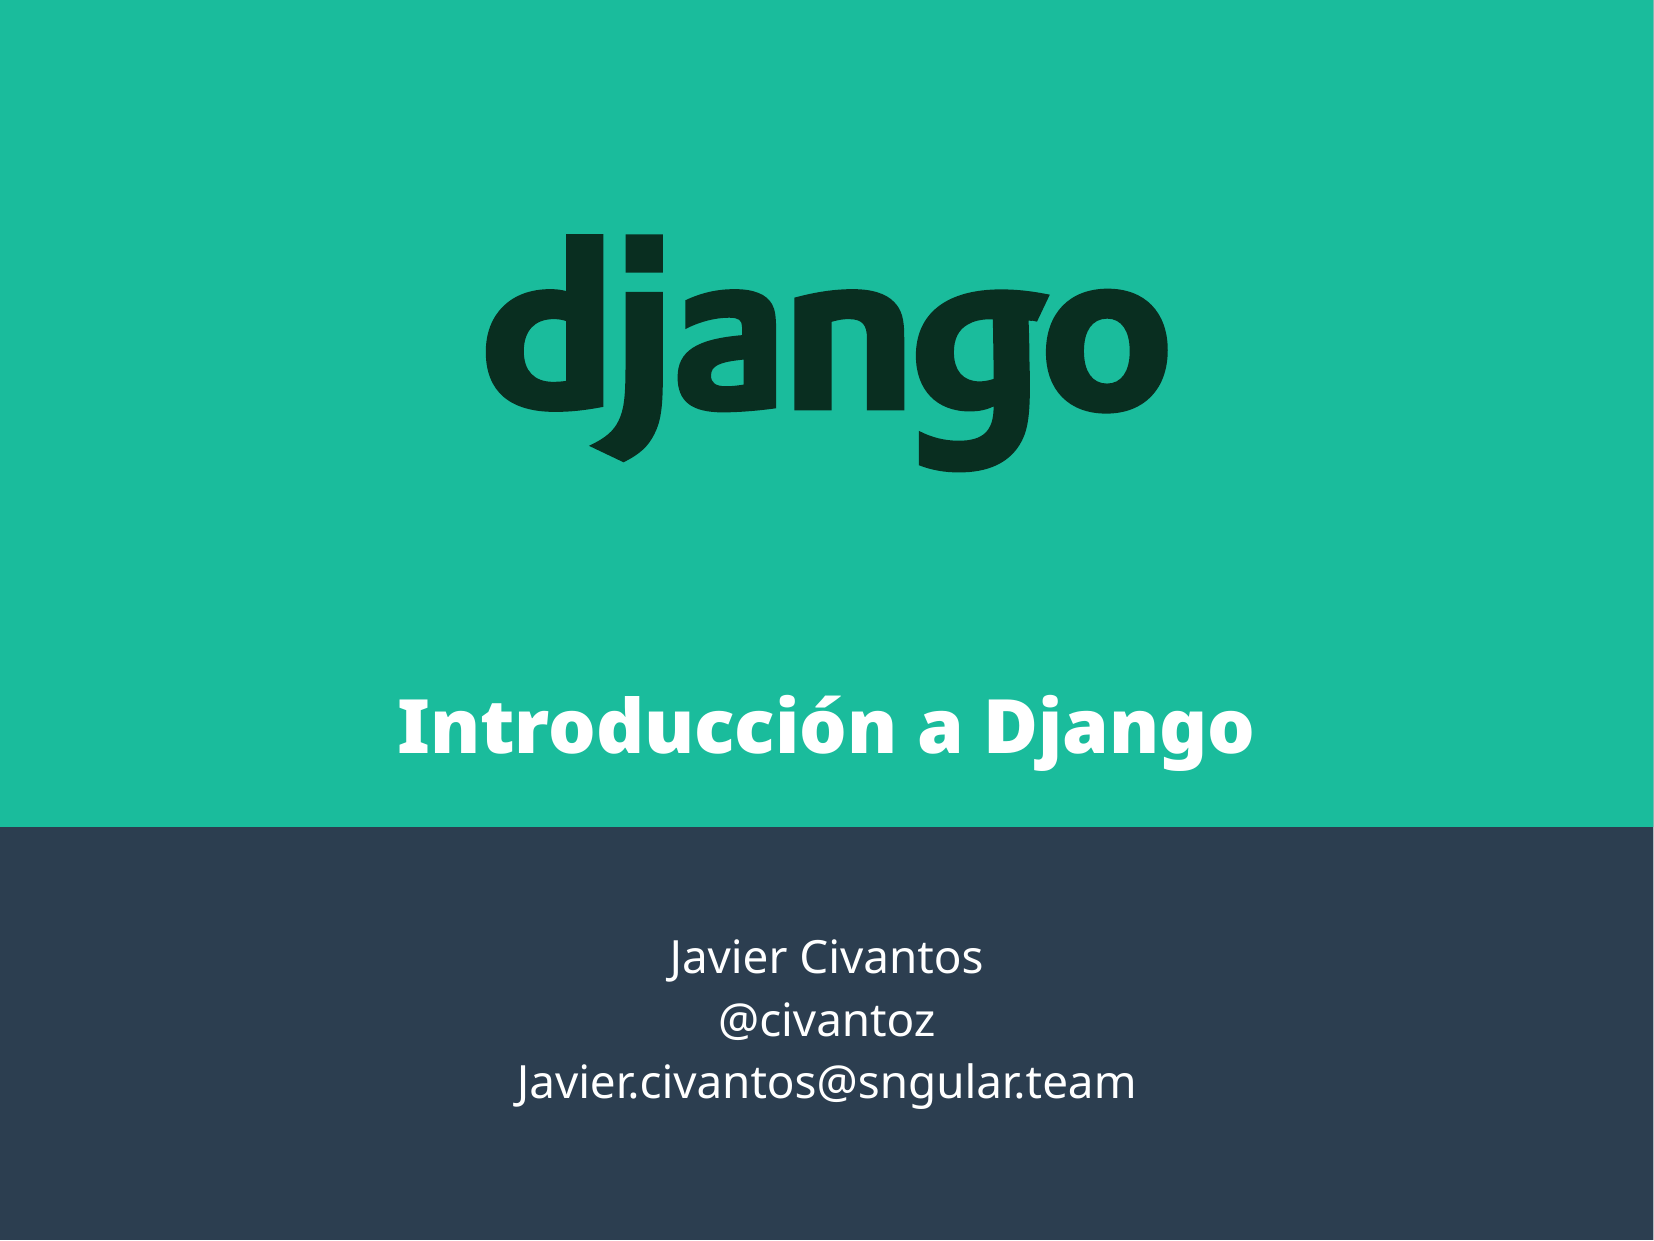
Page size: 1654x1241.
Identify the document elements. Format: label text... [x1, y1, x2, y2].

picture [485, 234, 1168, 473]
subtitle Javier Civantos @civantoz Javier.civantos@sngular.team [59, 856, 1595, 1182]
title Introducción a Django [59, 620, 1595, 778]
